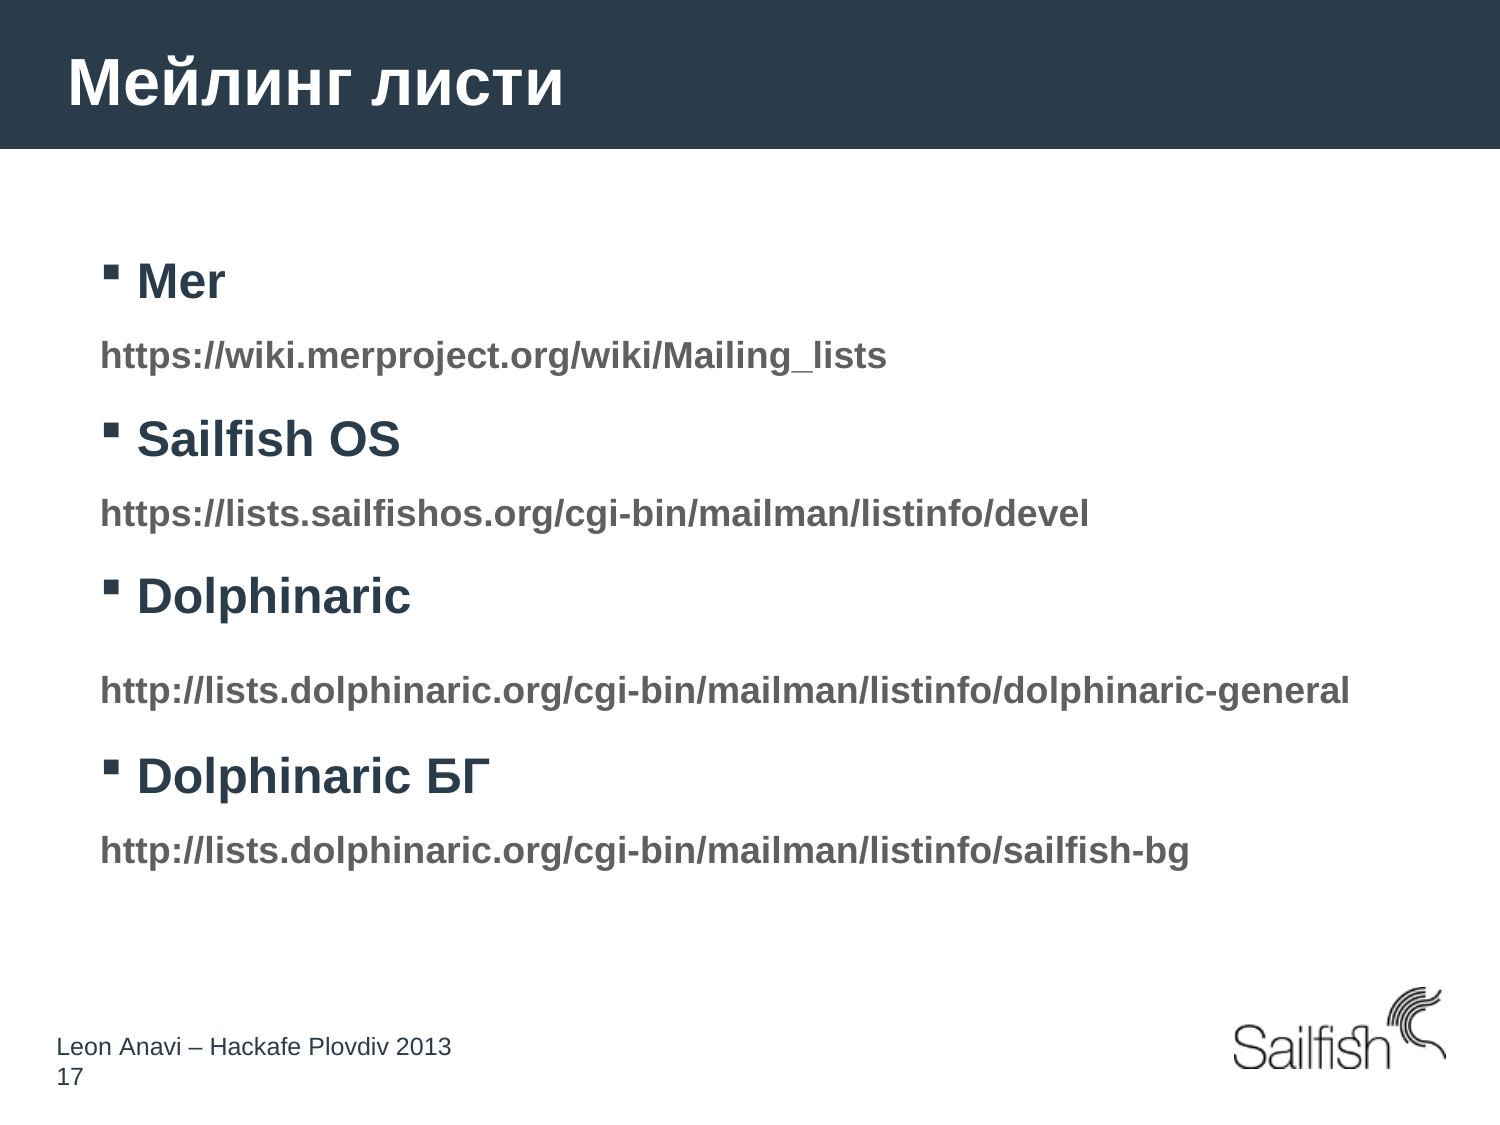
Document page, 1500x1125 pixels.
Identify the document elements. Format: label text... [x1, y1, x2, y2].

text_box Мейлинг листи [53, 30, 1466, 172]
picture [1234, 987, 1446, 1069]
text_box Mer https://wiki.merproject.org/wiki/Mailing_lists Sailfish OS https://lists.sailfishos.org/cgi-bin/mailman/listinfo/devel Dolphinaric http://lists.dolphinaric.org/cgi-bin/mailman/listinfo/dolphinaric-general Dolphinaric БГ http://lists.dolphinaric.org/cgi-bin/mailman/listinfo/sailfish-bg [85, 211, 1500, 880]
